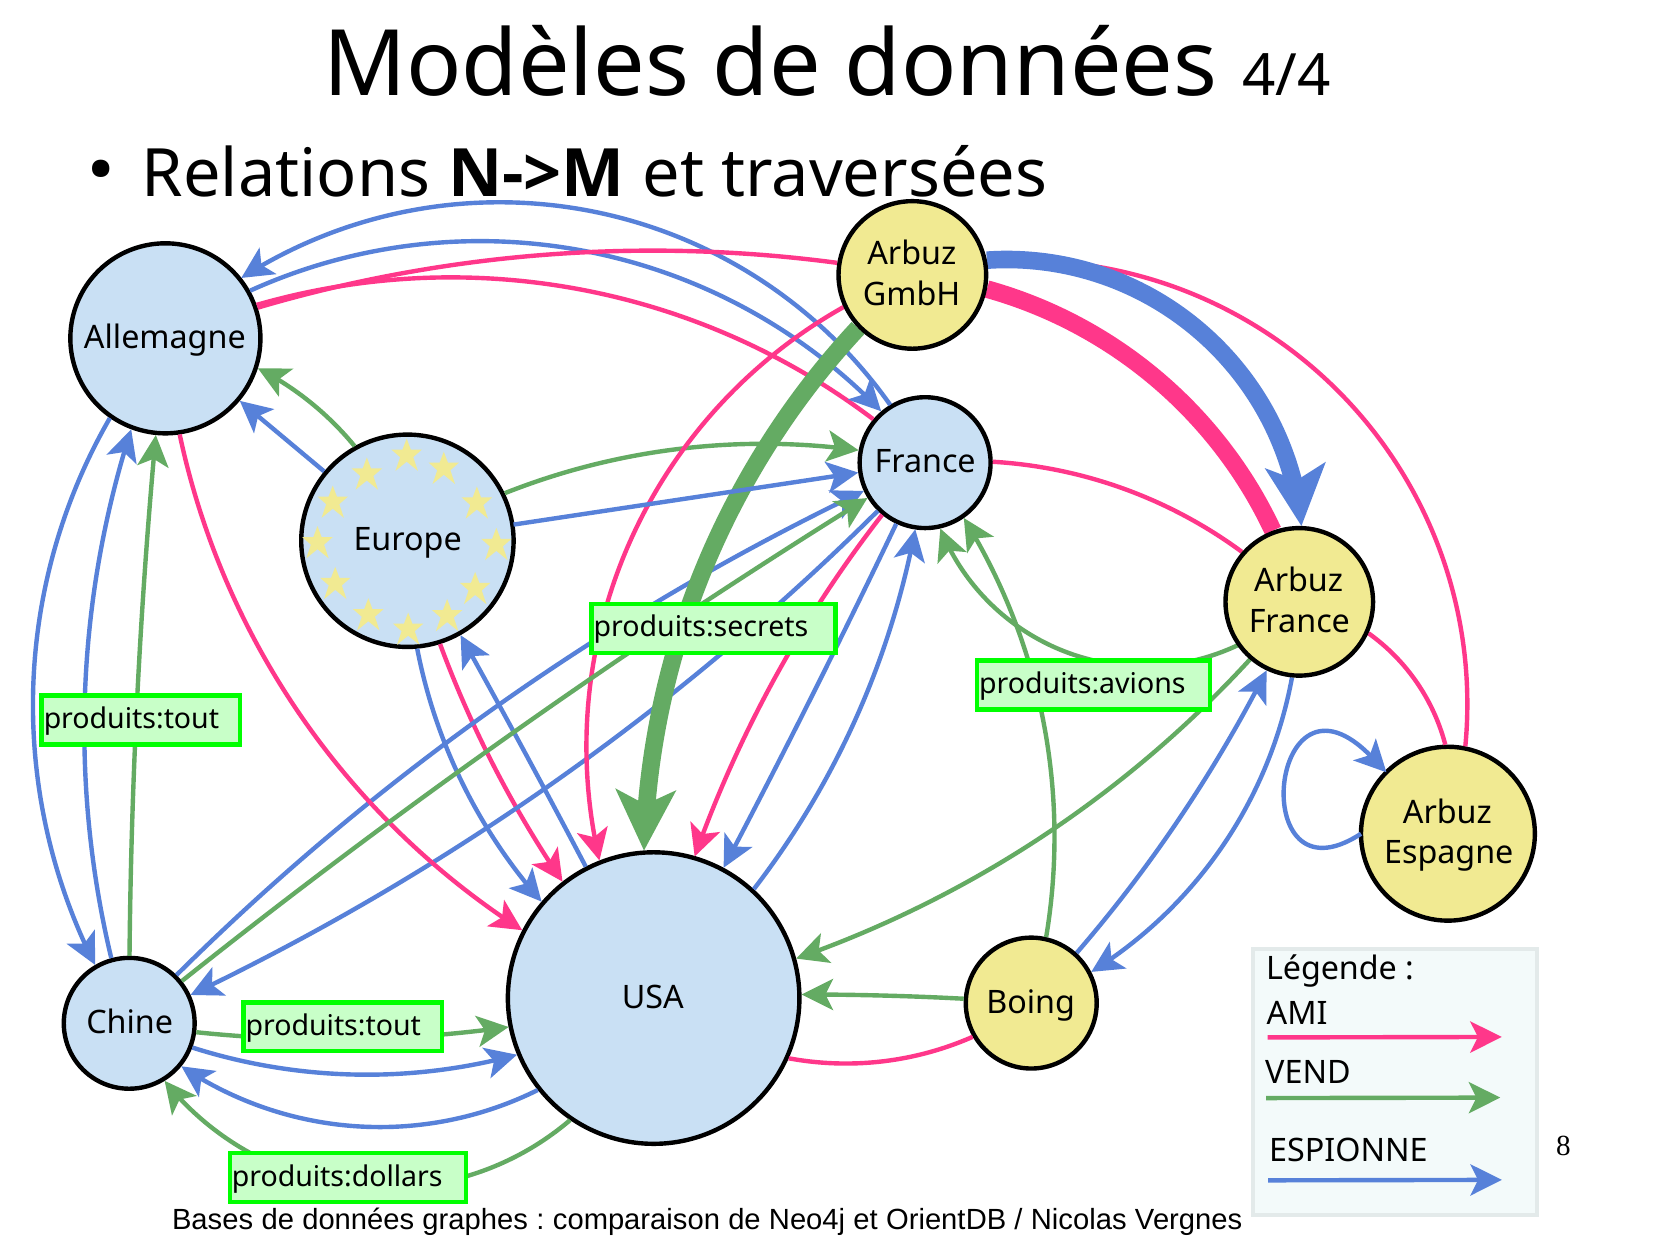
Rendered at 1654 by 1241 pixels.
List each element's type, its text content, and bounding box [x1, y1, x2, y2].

list Relations N->M et traversées [71, 124, 1560, 370]
text_box Bases de données graphes : comparaison de Neo4j et OrientDB / Nicolas Vergnes [157, 1195, 1260, 1241]
picture [28, 188, 1540, 1226]
title Modèles de données 4/4 [82, 6, 1571, 114]
